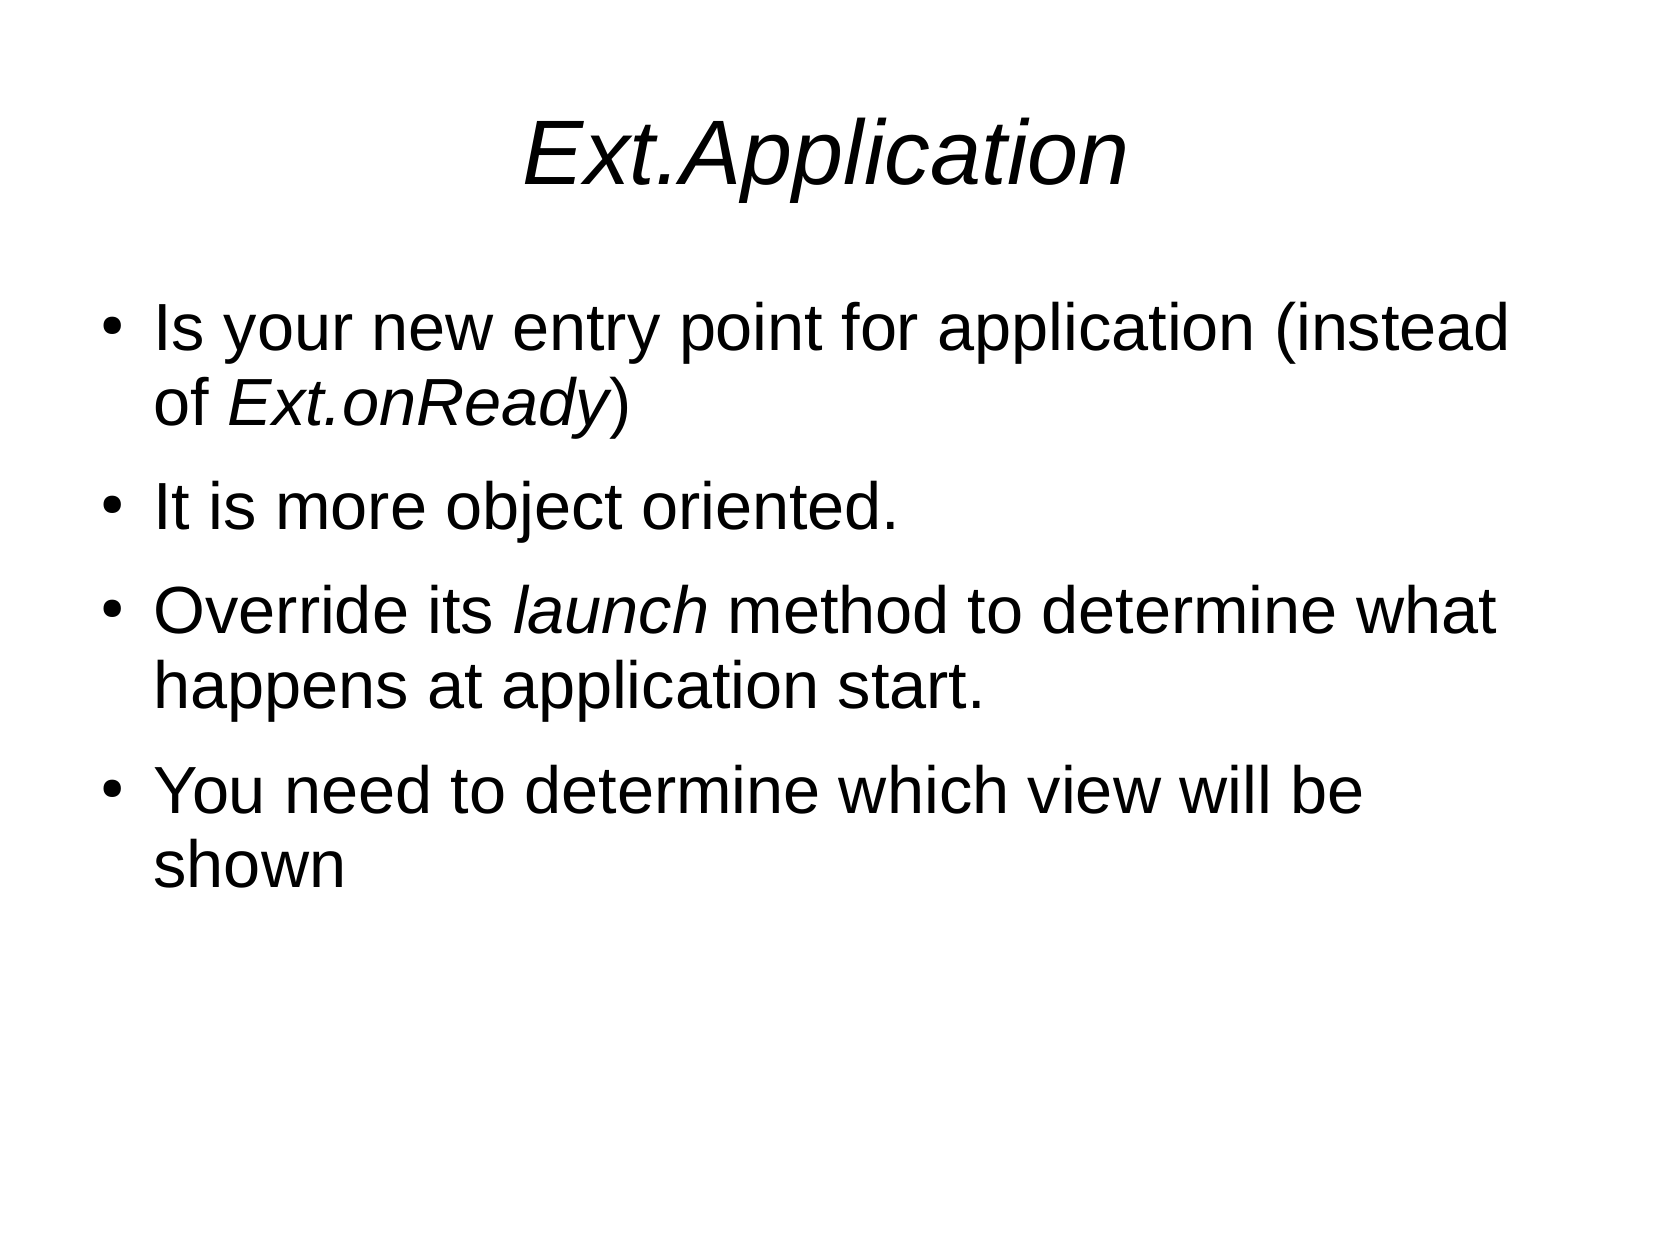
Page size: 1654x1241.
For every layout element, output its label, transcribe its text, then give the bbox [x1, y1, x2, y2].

title Ext.Application [82, 49, 1571, 257]
list Is your new entry point for application (instead of Ext.onReady) It is more object oriented. Override its launch method to determine what happens at application start. You need to determine which view will be shown [82, 290, 1538, 1171]
